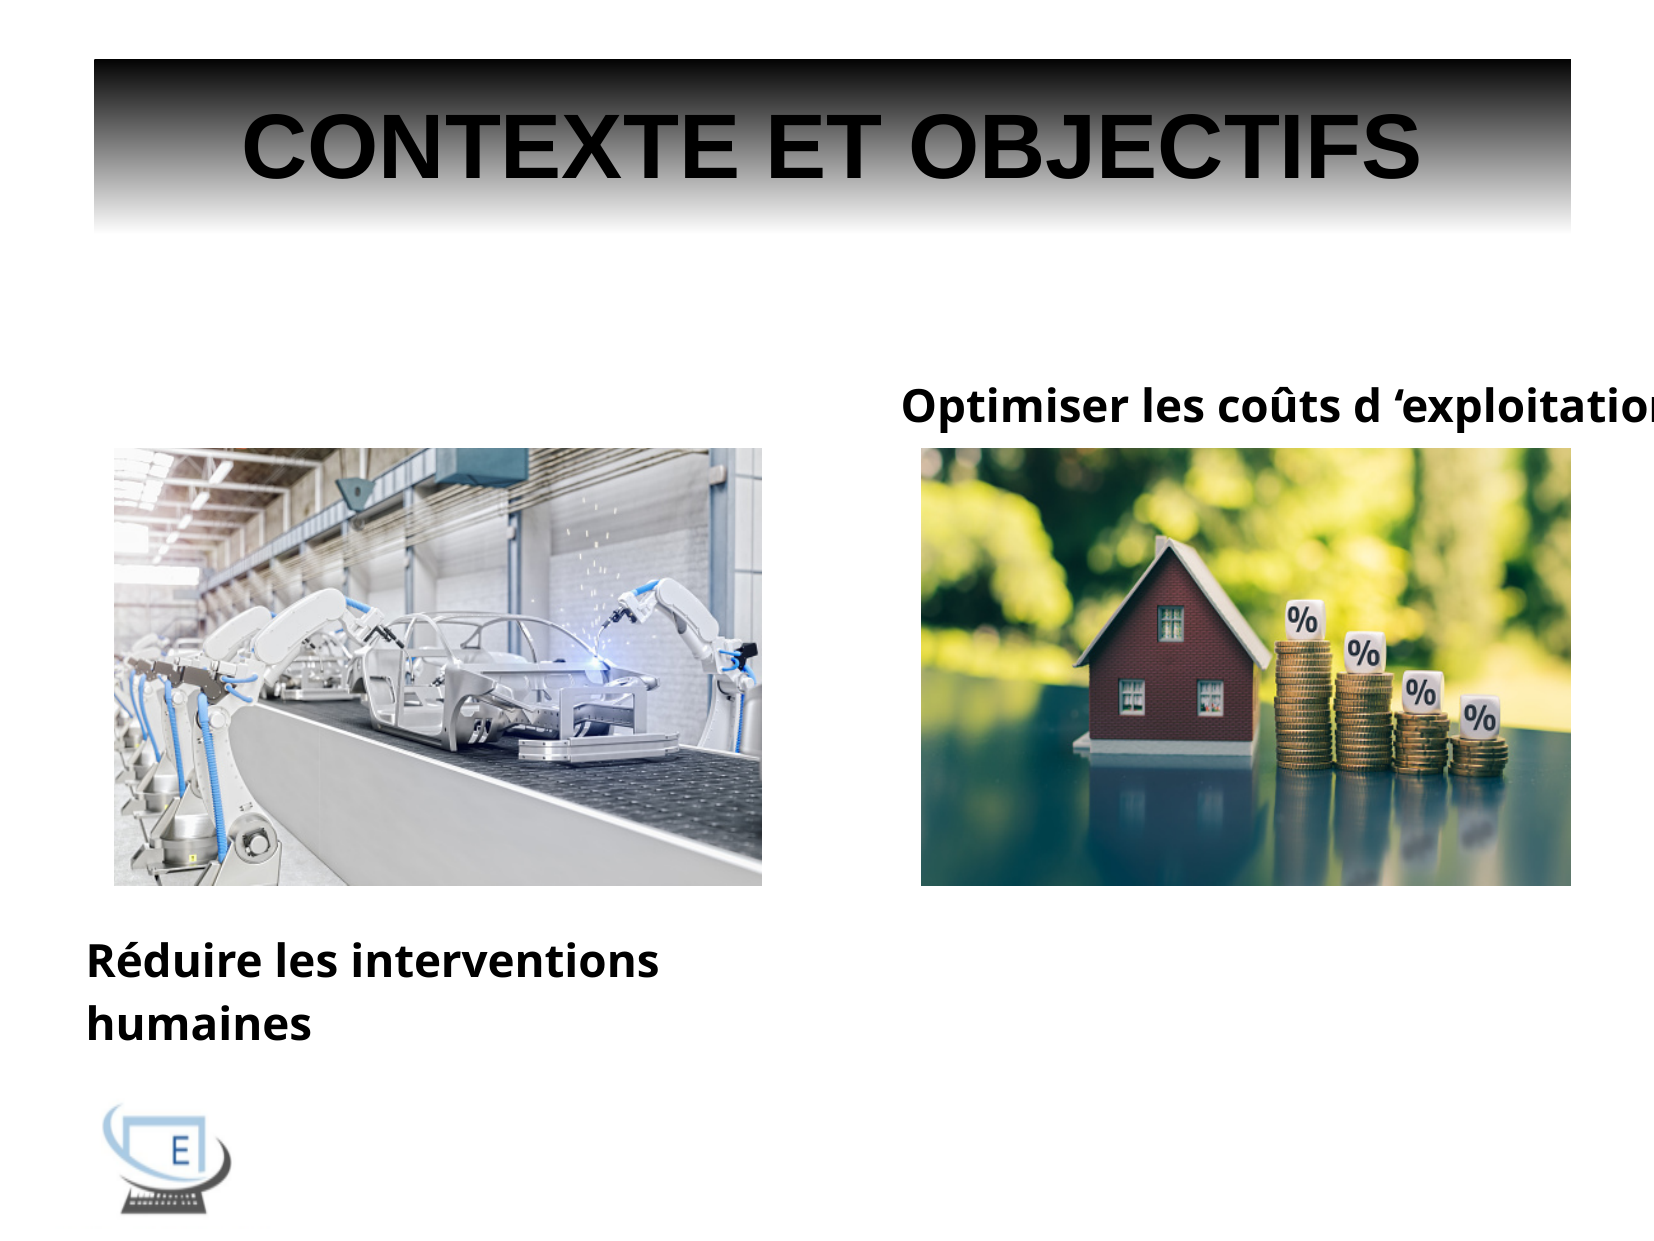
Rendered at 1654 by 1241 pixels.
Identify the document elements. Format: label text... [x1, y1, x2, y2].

title CONTEXTE ET OBJECTIFS [94, 59, 1571, 234]
picture [47, 1083, 285, 1229]
picture [921, 448, 1571, 886]
text_box Réduire les interventions humaines [70, 921, 851, 1018]
text_box Optimiser les coûts d ‘exploitation [885, 366, 1608, 427]
picture [114, 448, 765, 886]
